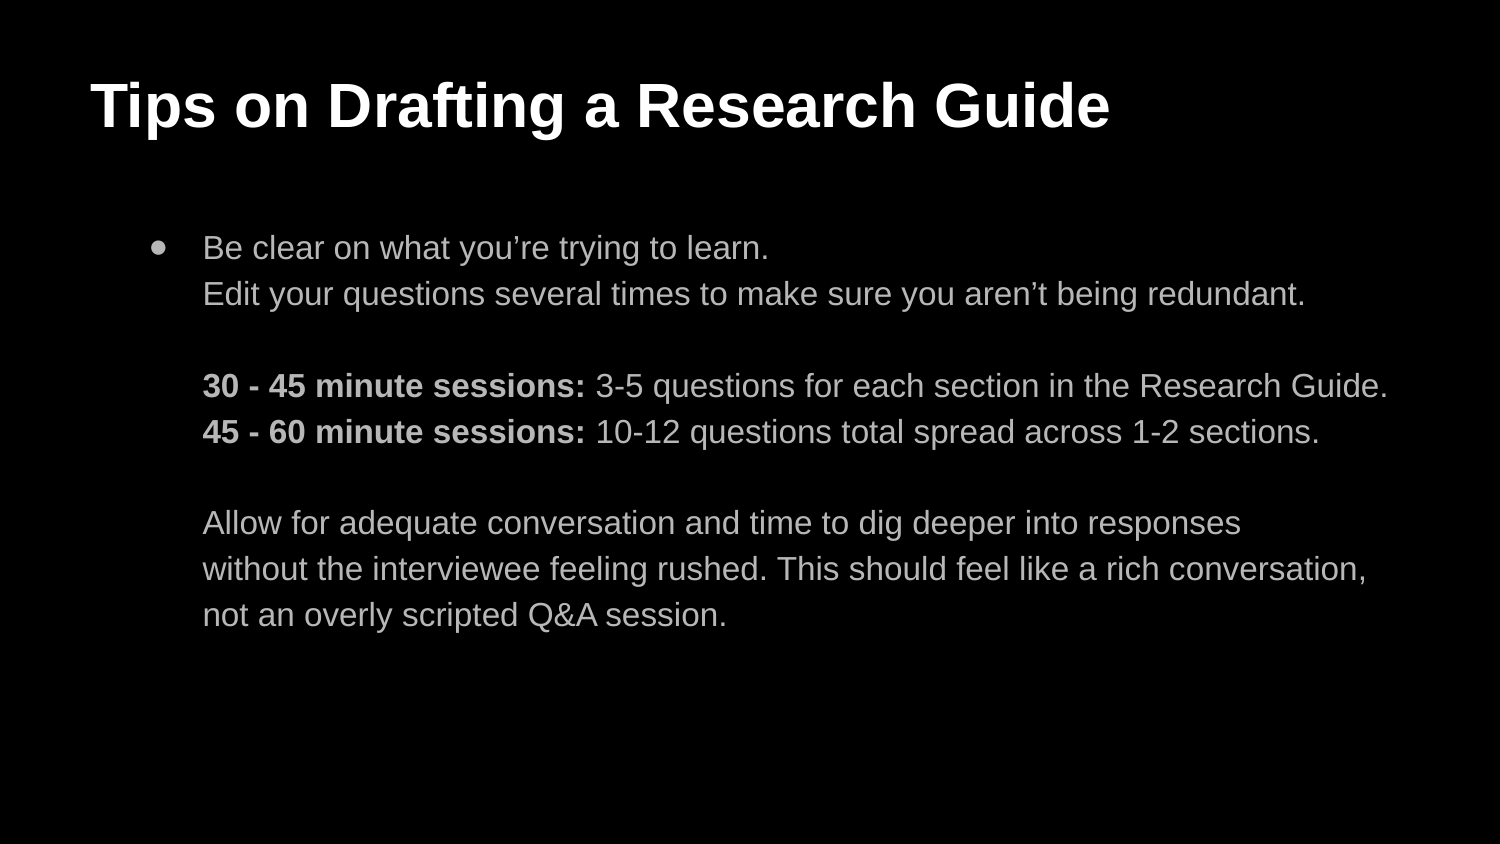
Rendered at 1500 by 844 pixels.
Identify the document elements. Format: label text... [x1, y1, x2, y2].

title Be clear on what you’re trying to learn. Edit your questions several times to make sure you aren’t being redundant. 30 - 45 minute sessions: 3-5 questions for each section in the Research Guide. 45 - 60 minute sessions: 10-12 questions total spread across 1-2 sections. Allow for adequate conversation and time to dig deeper into responses without the interviewee feeling rushed. This should feel like a rich conversation, not an overly scripted Q&A session. [112, 205, 1446, 693]
title Tips on Drafting a Research Guide [75, 34, 1446, 155]
